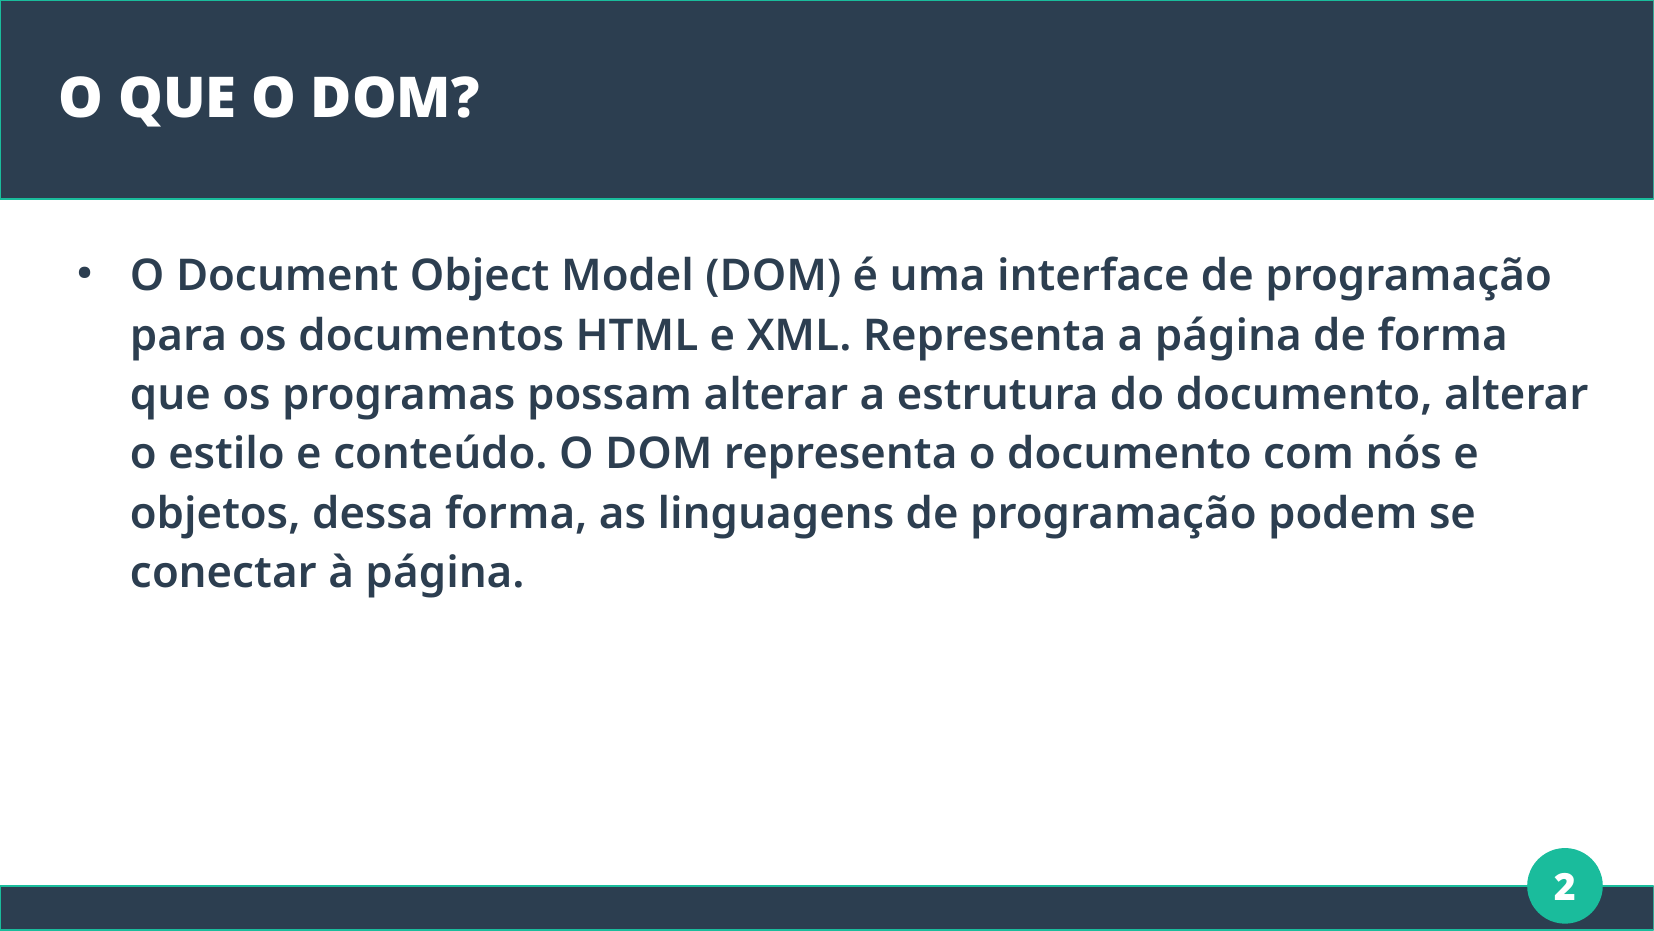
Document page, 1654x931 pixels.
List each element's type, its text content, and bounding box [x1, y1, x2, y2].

list O Document Object Model (DOM) é uma interface de programação para os documentos HTML e XML. Representa a página de forma que os programas possam alterar a estrutura do documento, alterar o estilo e conteúdo. O DOM representa o documento com nós e objetos, dessa forma, as linguagens de programação podem se conectar à página. [59, 243, 1595, 864]
title O QUE O DOM? [59, 37, 1595, 156]
